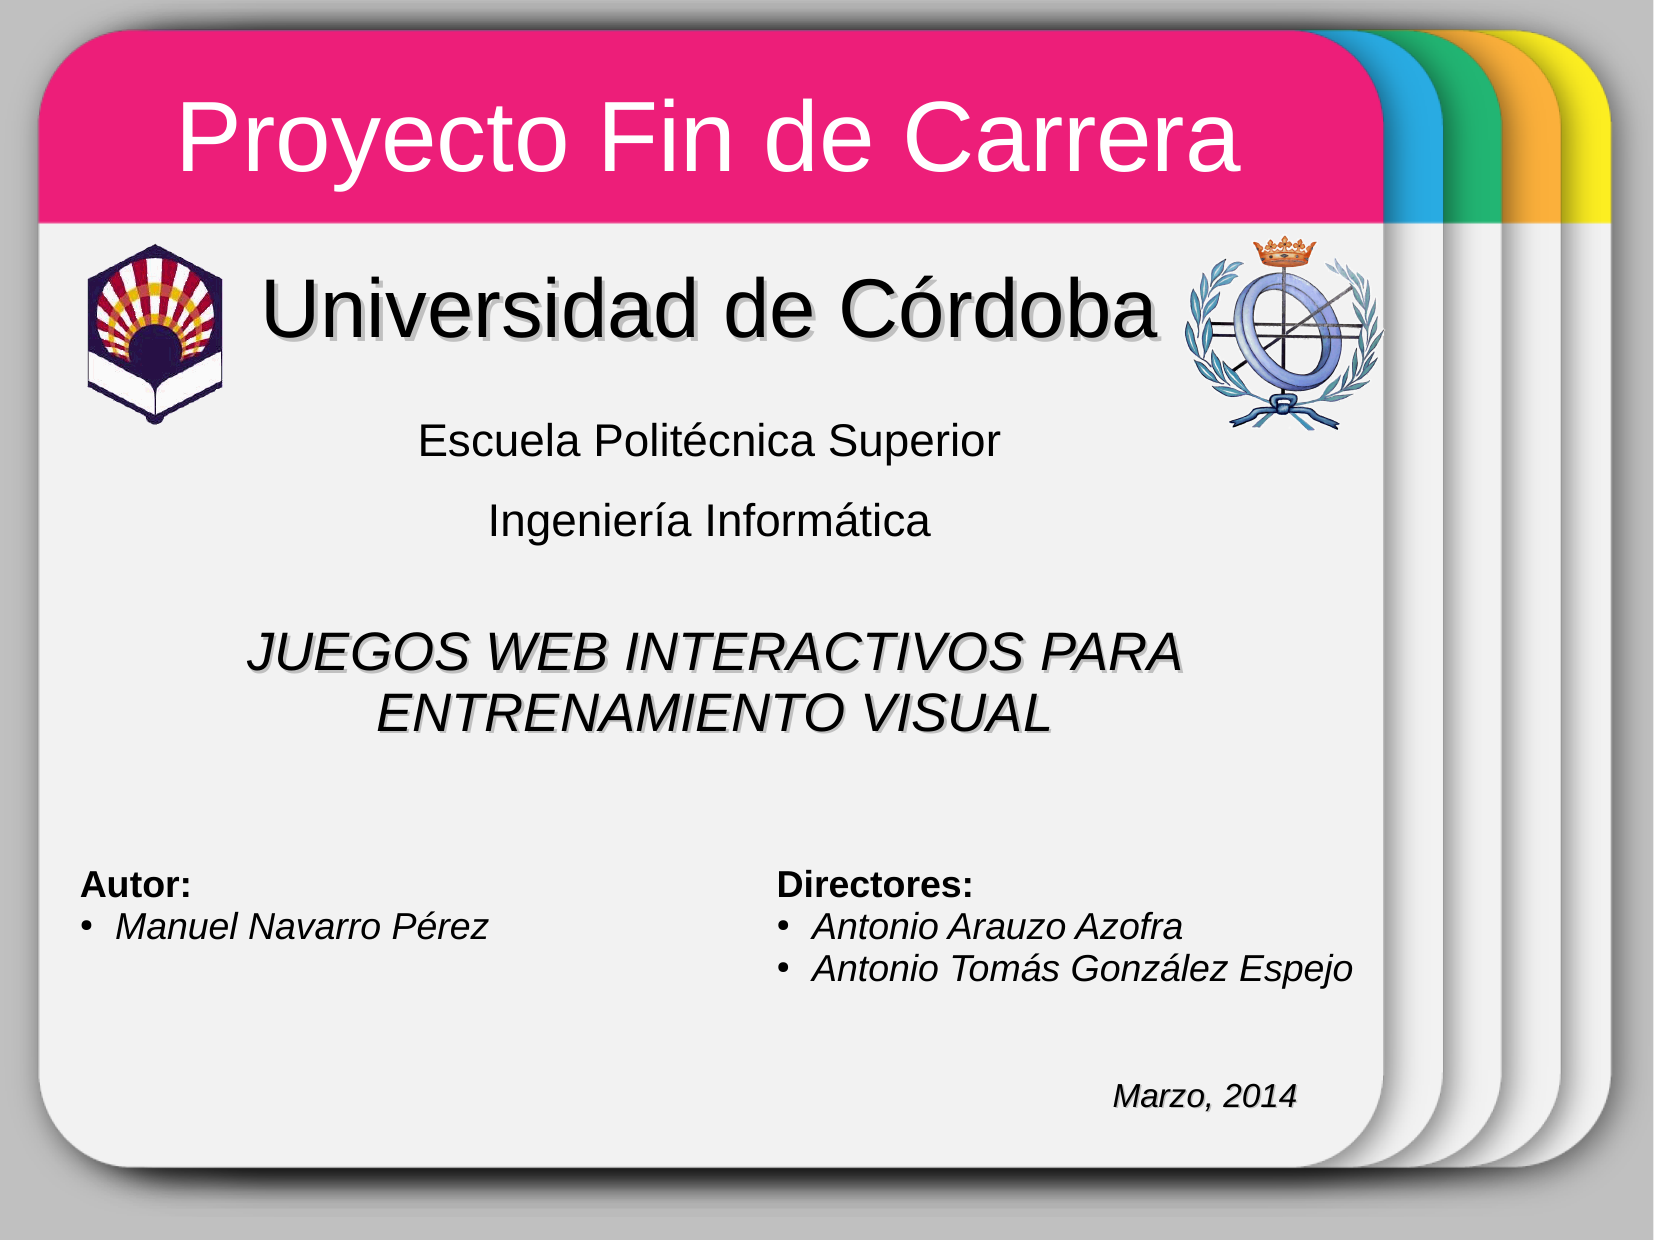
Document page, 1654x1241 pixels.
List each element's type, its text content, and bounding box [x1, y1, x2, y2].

picture [0, 0, 1654, 1241]
text_box Marzo, 2014 [1097, 1070, 1312, 1123]
text_box Autor: Manuel Navarro Pérez [64, 856, 703, 999]
subtitle Universidad de Córdoba Escuela Politécnica Superior Ingeniería Informática [48, 248, 1371, 562]
text_box JUEGOS WEB INTERACTIVOS PARA ENTRENAMIENTO VISUAL [48, 614, 1382, 750]
title Proyecto Fin de Carrera [47, 49, 1371, 225]
text_box Directores: Antonio Arauzo Azofra Antonio Tomás González Espejo [761, 856, 1400, 1040]
